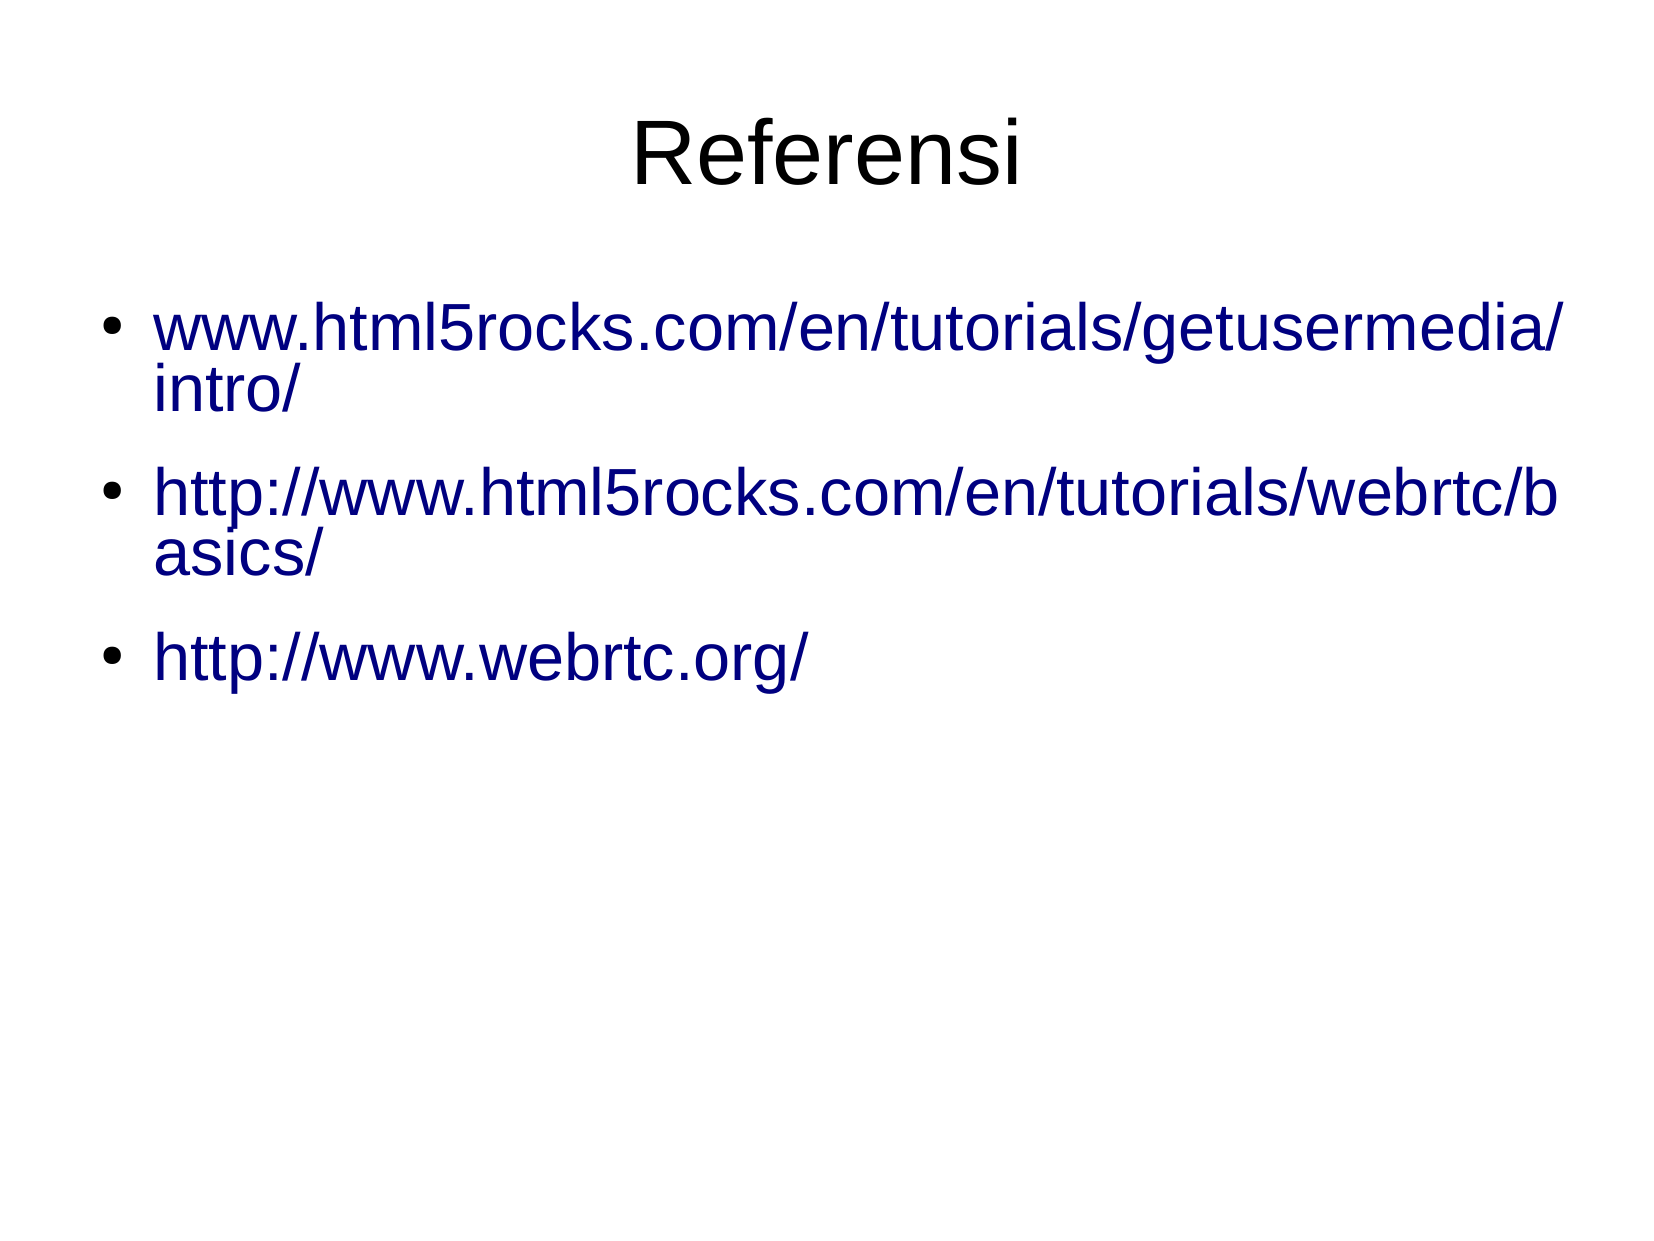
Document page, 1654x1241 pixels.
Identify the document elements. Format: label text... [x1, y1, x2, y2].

list www.html5rocks.com/en/tutorials/getusermedia/intro/ http://www.html5rocks.com/en/tutorials/webrtc/basics/ http://www.webrtc.org/ [82, 290, 1571, 1010]
title Referensi [82, 49, 1571, 257]
